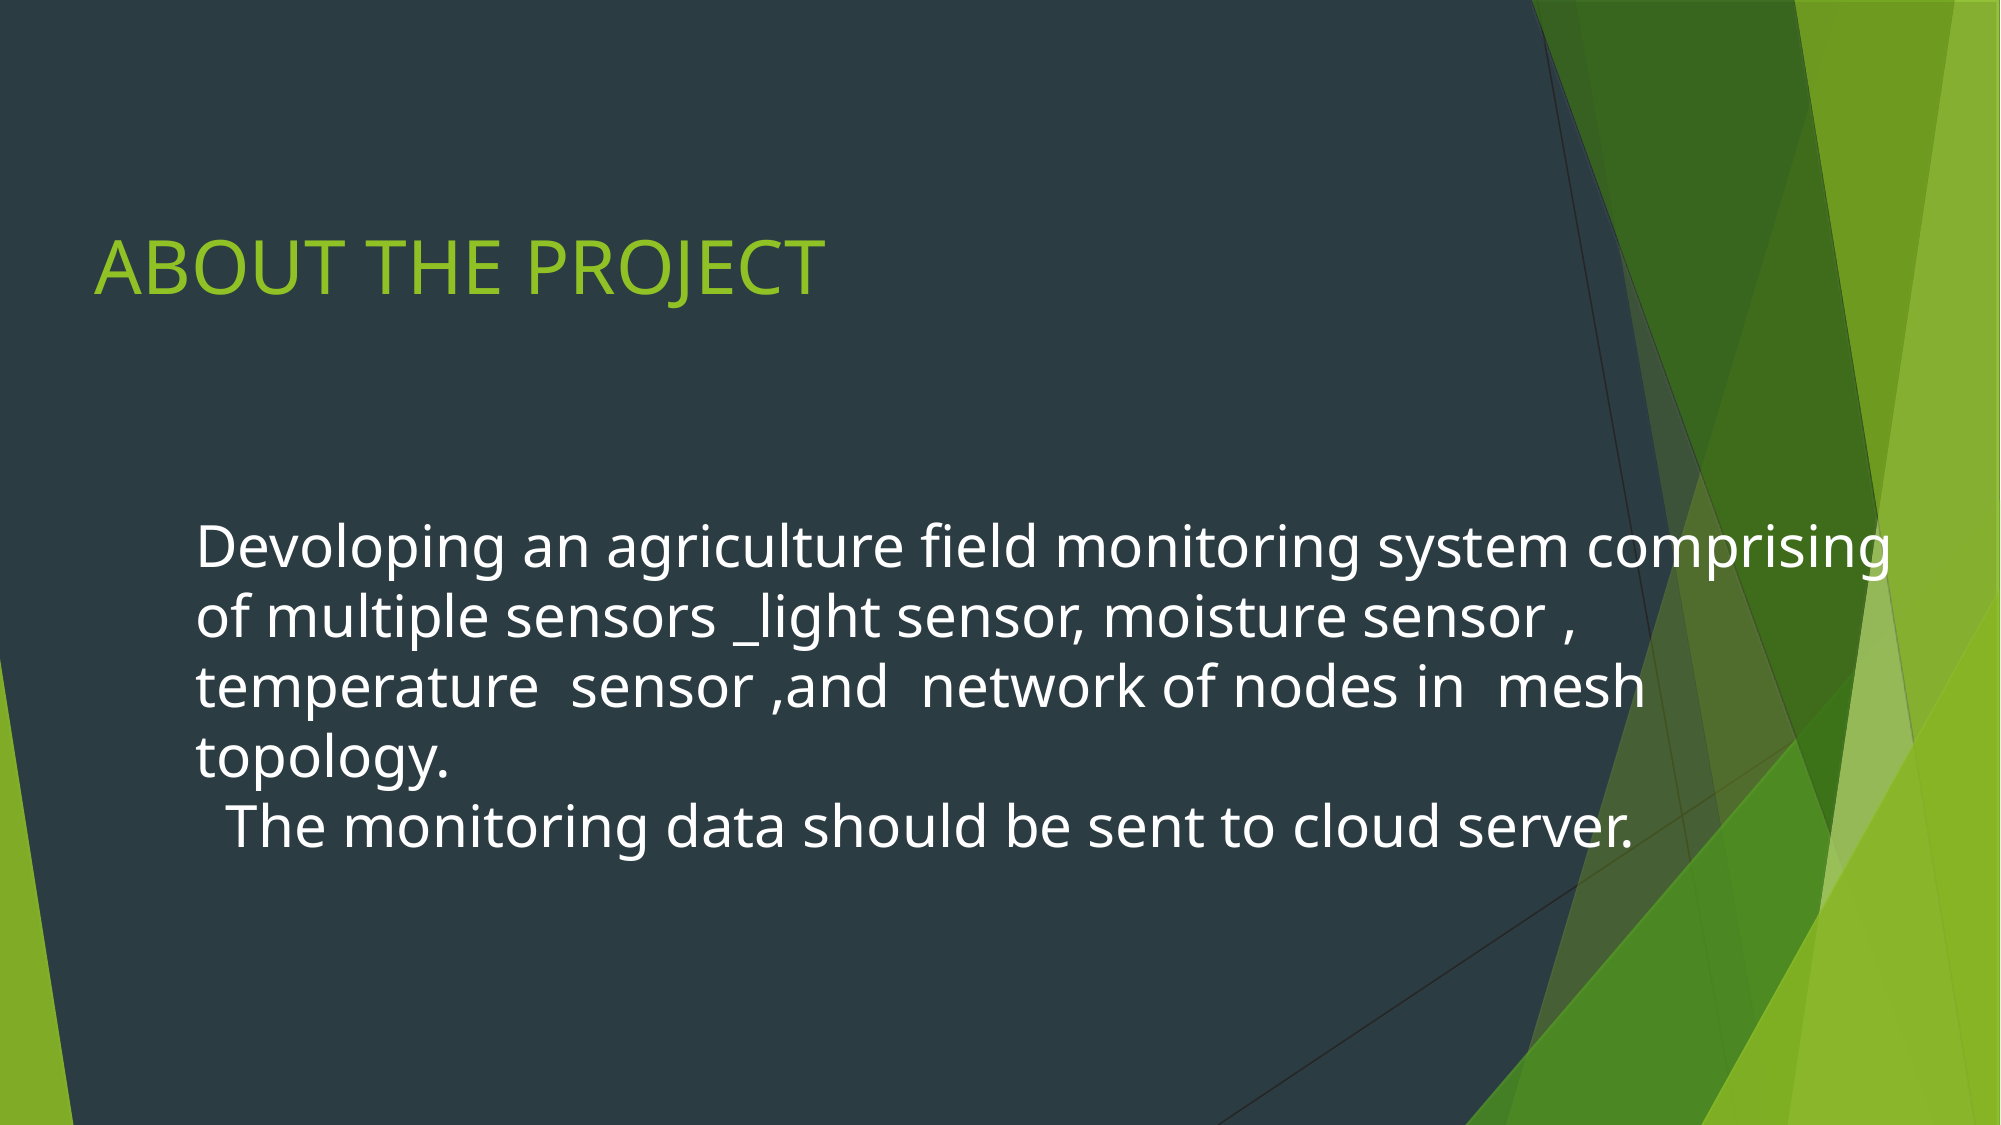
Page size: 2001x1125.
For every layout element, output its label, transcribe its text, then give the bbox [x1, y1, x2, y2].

title ABOUT THE PROJECT [79, 211, 1490, 429]
list [111, 354, 1675, 1061]
text_box Devoloping an agriculture field monitoring system comprising of multiple sensors _light sensor, moisture sensor , temperature sensor ,and network of nodes in mesh topology. The monitoring data should be sent to cloud server. [180, 502, 1912, 867]
